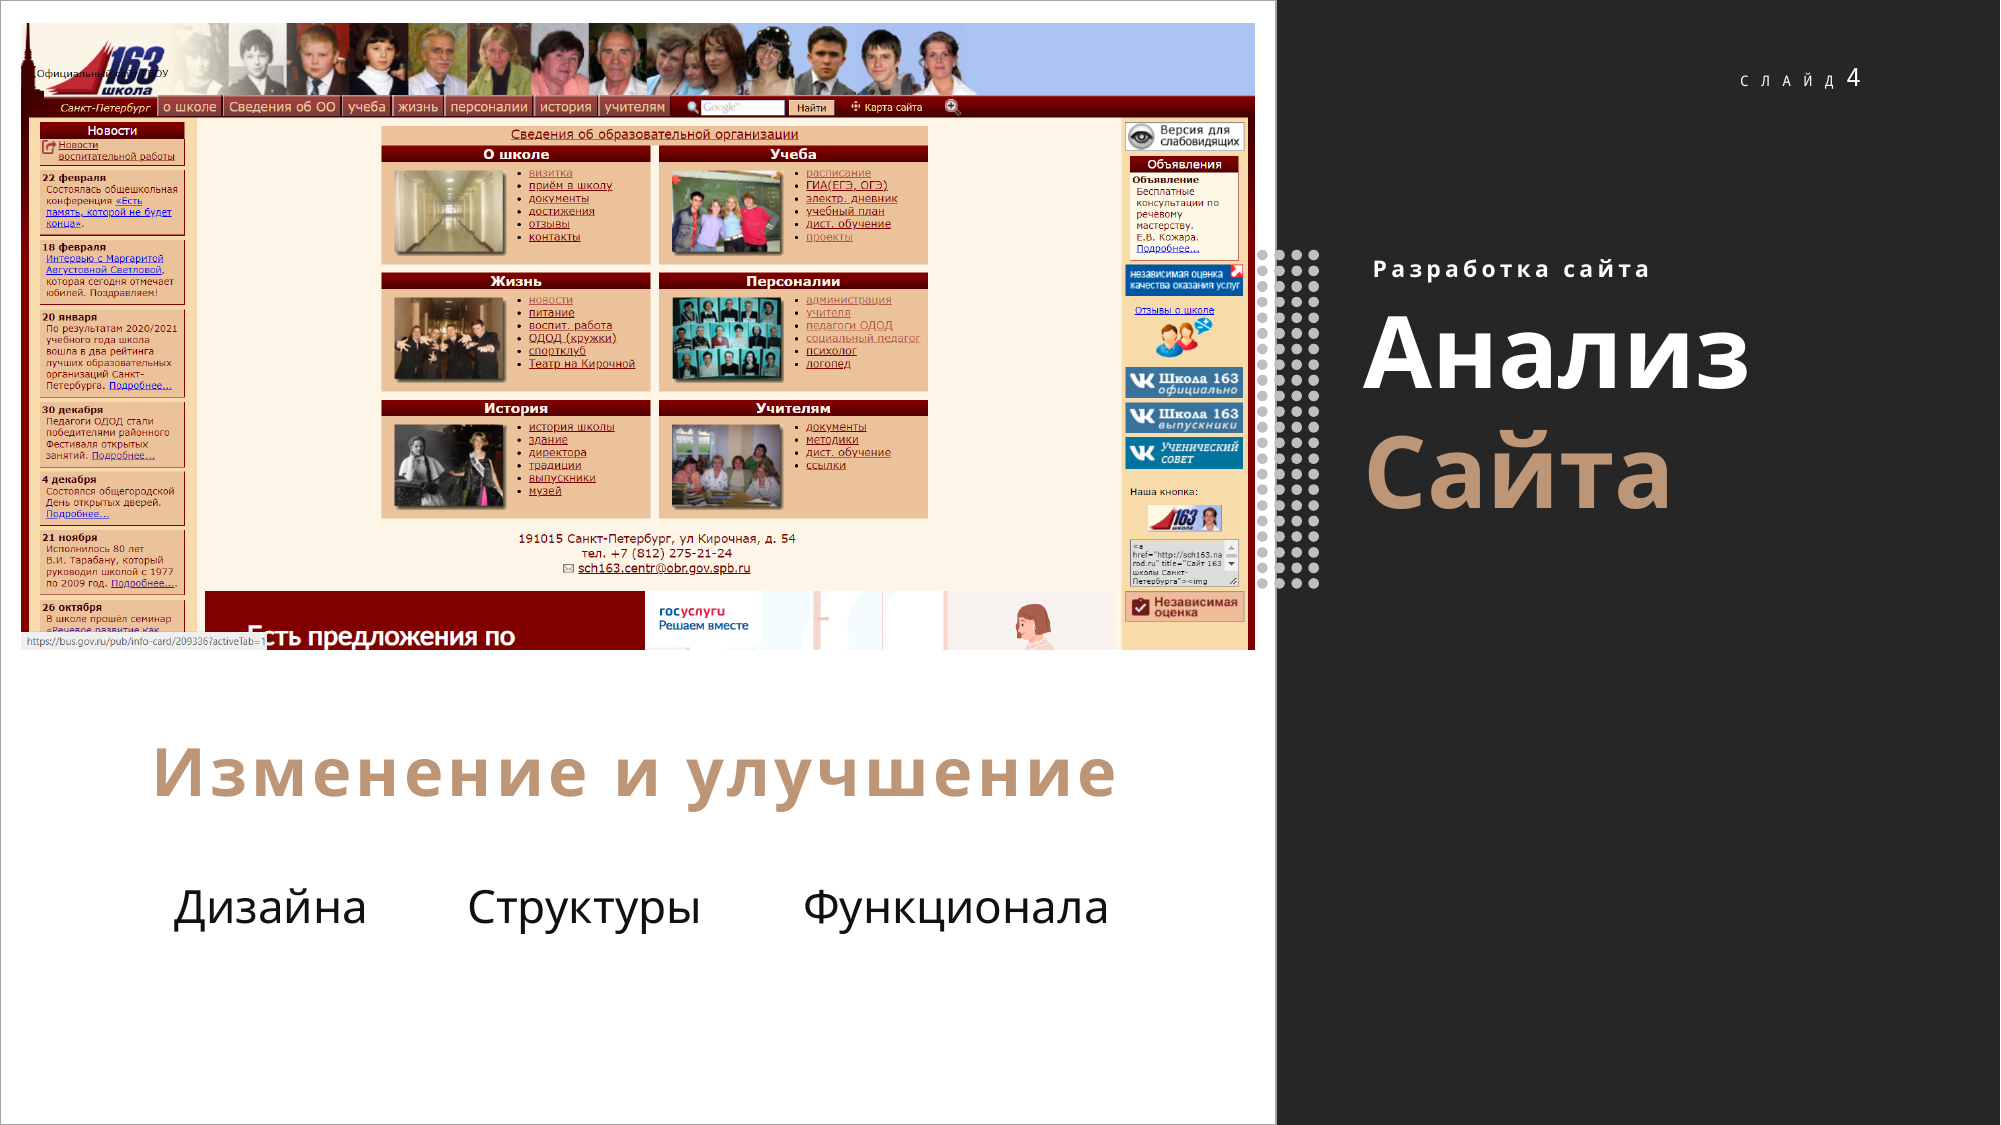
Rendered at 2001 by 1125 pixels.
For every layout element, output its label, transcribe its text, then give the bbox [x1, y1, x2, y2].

text_box [1256, 531, 1268, 542]
text_box [1256, 312, 1268, 324]
text_box [1291, 453, 1303, 464]
text_box [1291, 327, 1303, 339]
text_box [1256, 359, 1268, 371]
text_box [1308, 265, 1319, 277]
text_box [1256, 249, 1268, 261]
text_box [1256, 406, 1268, 417]
text_box [1274, 406, 1285, 417]
text_box [1256, 437, 1268, 449]
text_box [1274, 312, 1285, 324]
text_box [1308, 312, 1319, 324]
text_box [1274, 578, 1285, 589]
text_box [1256, 547, 1268, 558]
text_box [1291, 280, 1303, 293]
text_box Анализ Сайта [1348, 280, 1968, 536]
text_box [1256, 343, 1268, 355]
text_box Изменение и улучшение [59, 682, 1211, 818]
text_box [1256, 515, 1268, 527]
text_box [1291, 406, 1303, 417]
picture [21, 23, 1255, 650]
text_box [1291, 562, 1303, 574]
text_box [1308, 359, 1319, 371]
text_box [1308, 249, 1319, 261]
text_box [1291, 374, 1303, 386]
text_box [1274, 547, 1285, 558]
text_box [1274, 249, 1285, 261]
text_box [1274, 437, 1285, 449]
text_box [1291, 437, 1303, 449]
text_box [1308, 327, 1319, 339]
text_box [1291, 468, 1303, 480]
text_box [1308, 406, 1319, 417]
text_box [1308, 531, 1319, 542]
text_box [1308, 547, 1319, 558]
text_box [1274, 515, 1285, 527]
text_box [1274, 374, 1285, 386]
text_box [1274, 359, 1285, 371]
text_box [1291, 421, 1303, 433]
text_box [1291, 312, 1303, 324]
text_box [1274, 453, 1285, 464]
text_box [1256, 265, 1268, 277]
text_box [1291, 249, 1303, 261]
text_box [1308, 296, 1319, 308]
text_box [1291, 515, 1303, 527]
text_box [1308, 437, 1319, 449]
text_box [1274, 484, 1285, 495]
text_box [1308, 500, 1319, 511]
text_box [1291, 390, 1303, 402]
text_box [1274, 296, 1285, 308]
text_box [1274, 531, 1285, 542]
text_box [1256, 468, 1268, 480]
text_box [1291, 296, 1303, 308]
text_box [1291, 359, 1303, 371]
text_box [1274, 468, 1285, 480]
text_box [1256, 327, 1268, 339]
text_box [1308, 468, 1319, 480]
text_box [1291, 531, 1303, 542]
text_box [1291, 343, 1303, 355]
text_box [1308, 343, 1319, 355]
text_box [1274, 343, 1285, 355]
text_box [1274, 562, 1285, 574]
text_box Структуры [437, 842, 733, 941]
text_box [1308, 515, 1319, 527]
text_box [1308, 374, 1319, 386]
text_box [1274, 280, 1285, 293]
text_box [1291, 484, 1303, 495]
text_box [1256, 500, 1268, 511]
text_box [1274, 390, 1285, 402]
text_box [1256, 390, 1268, 402]
text_box [1256, 453, 1268, 464]
text_box [1256, 280, 1268, 293]
text_box Дизайна [124, 842, 420, 941]
text_box [1256, 562, 1268, 574]
text_box [1308, 421, 1319, 433]
text_box [1274, 327, 1285, 339]
text_box [1256, 374, 1268, 386]
text_box [1308, 390, 1319, 402]
text_box [1291, 547, 1303, 558]
text_box [1308, 562, 1319, 574]
text_box [1308, 578, 1319, 589]
text_box [1274, 265, 1285, 277]
text_box [1291, 265, 1303, 277]
text_box [1256, 578, 1268, 589]
text_box [1274, 421, 1285, 433]
text_box [1308, 484, 1319, 495]
text_box [1291, 578, 1303, 589]
text_box [1308, 280, 1319, 293]
text_box [1256, 484, 1268, 495]
text_box [1274, 500, 1285, 511]
text_box Функционала [779, 842, 1134, 941]
text_box [1308, 453, 1319, 464]
text_box [1256, 296, 1268, 308]
text_box [1291, 500, 1303, 511]
text_box [1256, 421, 1268, 433]
text_box Разработка сайта [1357, 246, 1983, 290]
